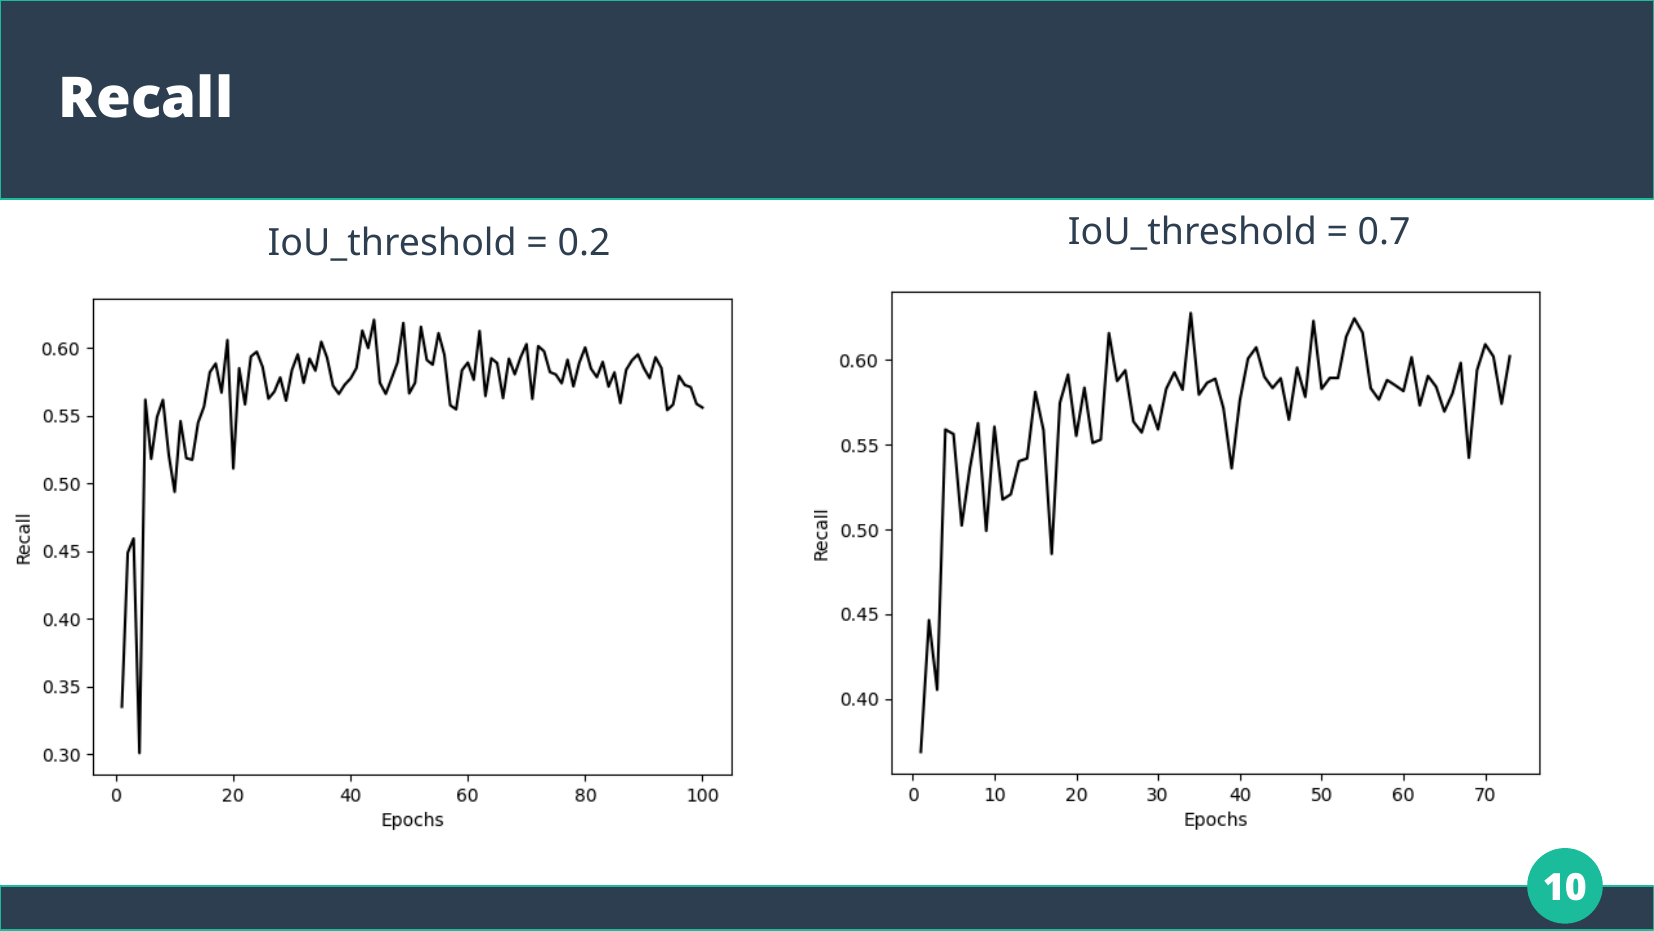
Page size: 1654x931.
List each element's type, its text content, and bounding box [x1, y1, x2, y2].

text_box IoU_threshold = 0.2 [120, 157, 758, 275]
title Recall [59, 37, 1595, 156]
text_box IoU_threshold = 0.7 [975, 196, 1504, 263]
picture [0, 216, 1623, 843]
